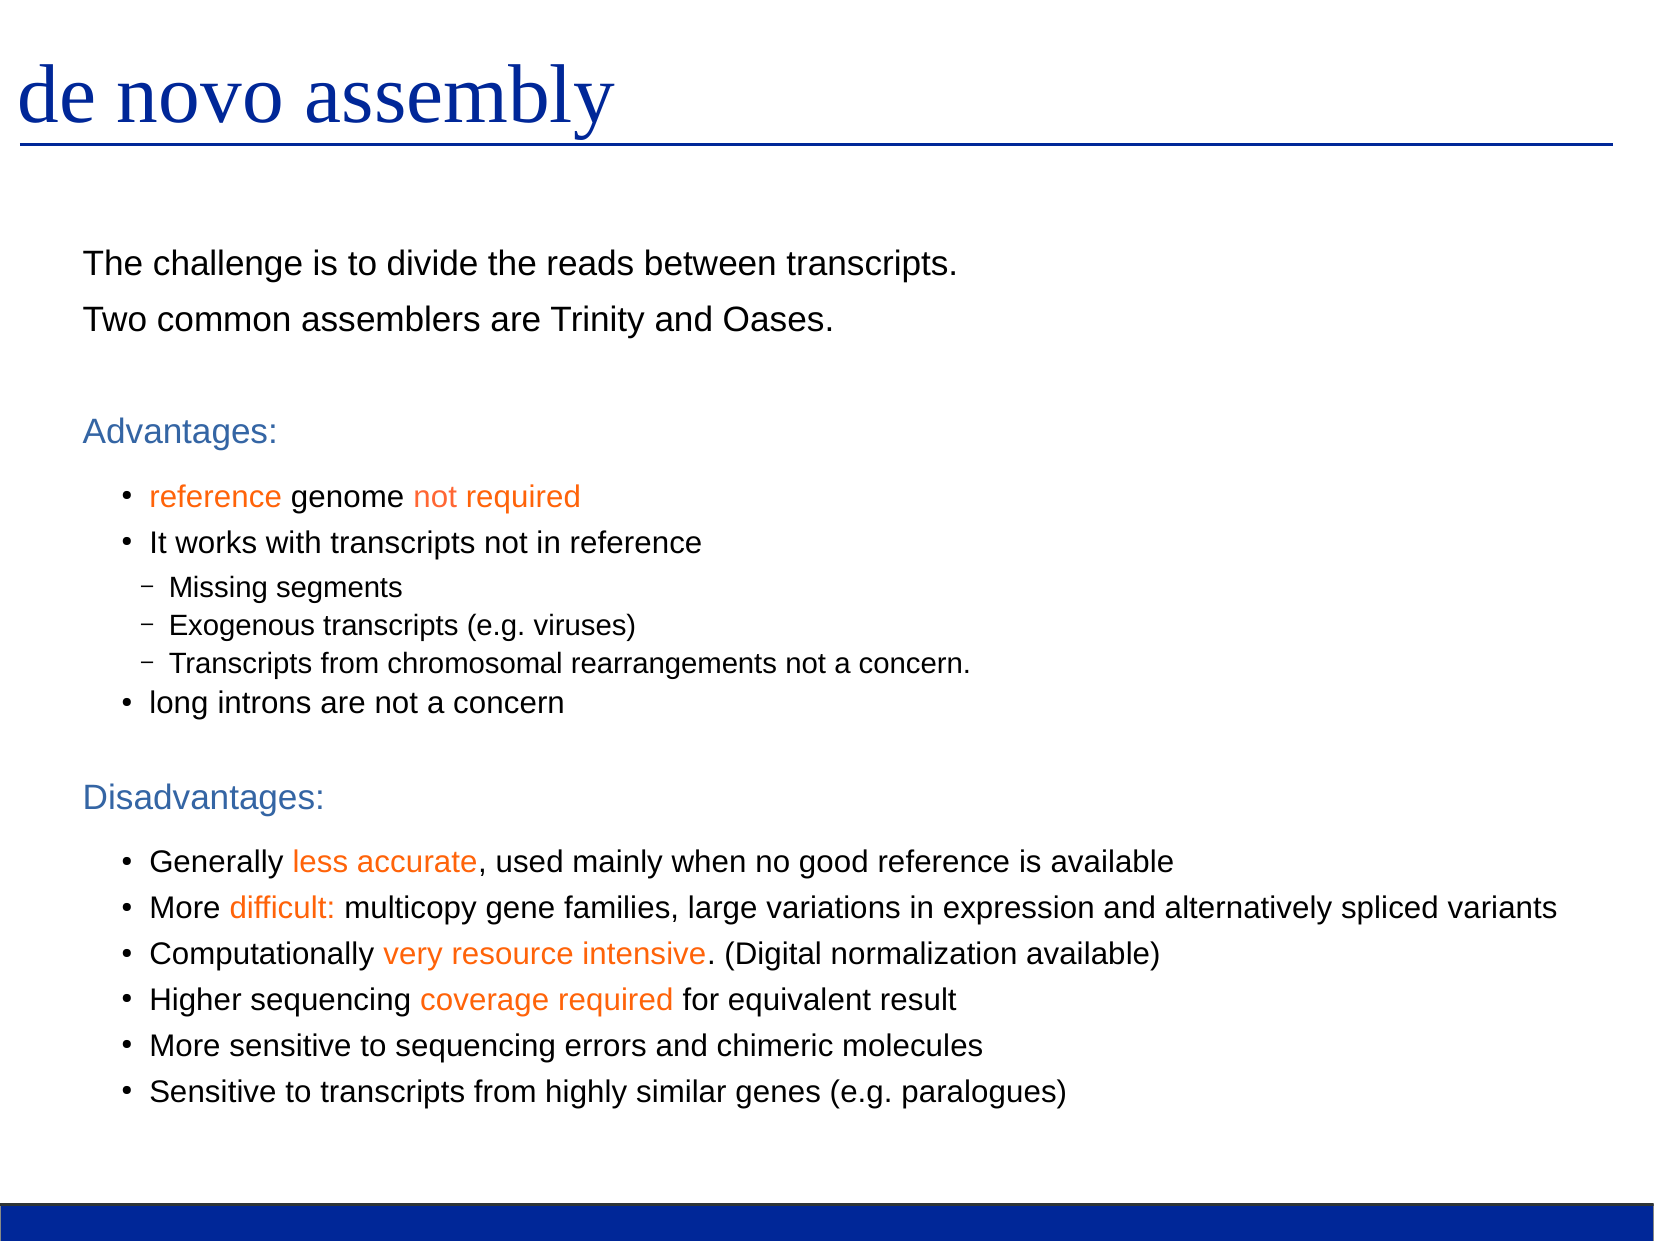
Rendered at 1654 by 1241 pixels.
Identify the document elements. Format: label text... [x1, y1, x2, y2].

list The challenge is to divide the reads between transcripts. Two common assemblers are Trinity and Oases. Advantages: reference genome not required It works with transcripts not in reference Missing segments Exogenous transcripts (e.g. viruses) Transcripts from chromosomal rearrangements not a concern. long introns are not a concern Disadvantages: Generally less accurate, used mainly when no good reference is available More difficult: multicopy gene families, large variations in expression and alternatively spliced variants Computationally very resource intensive. (Digital normalization available) Higher sequencing coverage required for equivalent result More sensitive to sequencing errors and chimeric molecules Sensitive to transcripts from highly similar genes (e.g. paralogues) [82, 243, 1571, 1127]
title de novo assembly [17, 0, 1589, 198]
